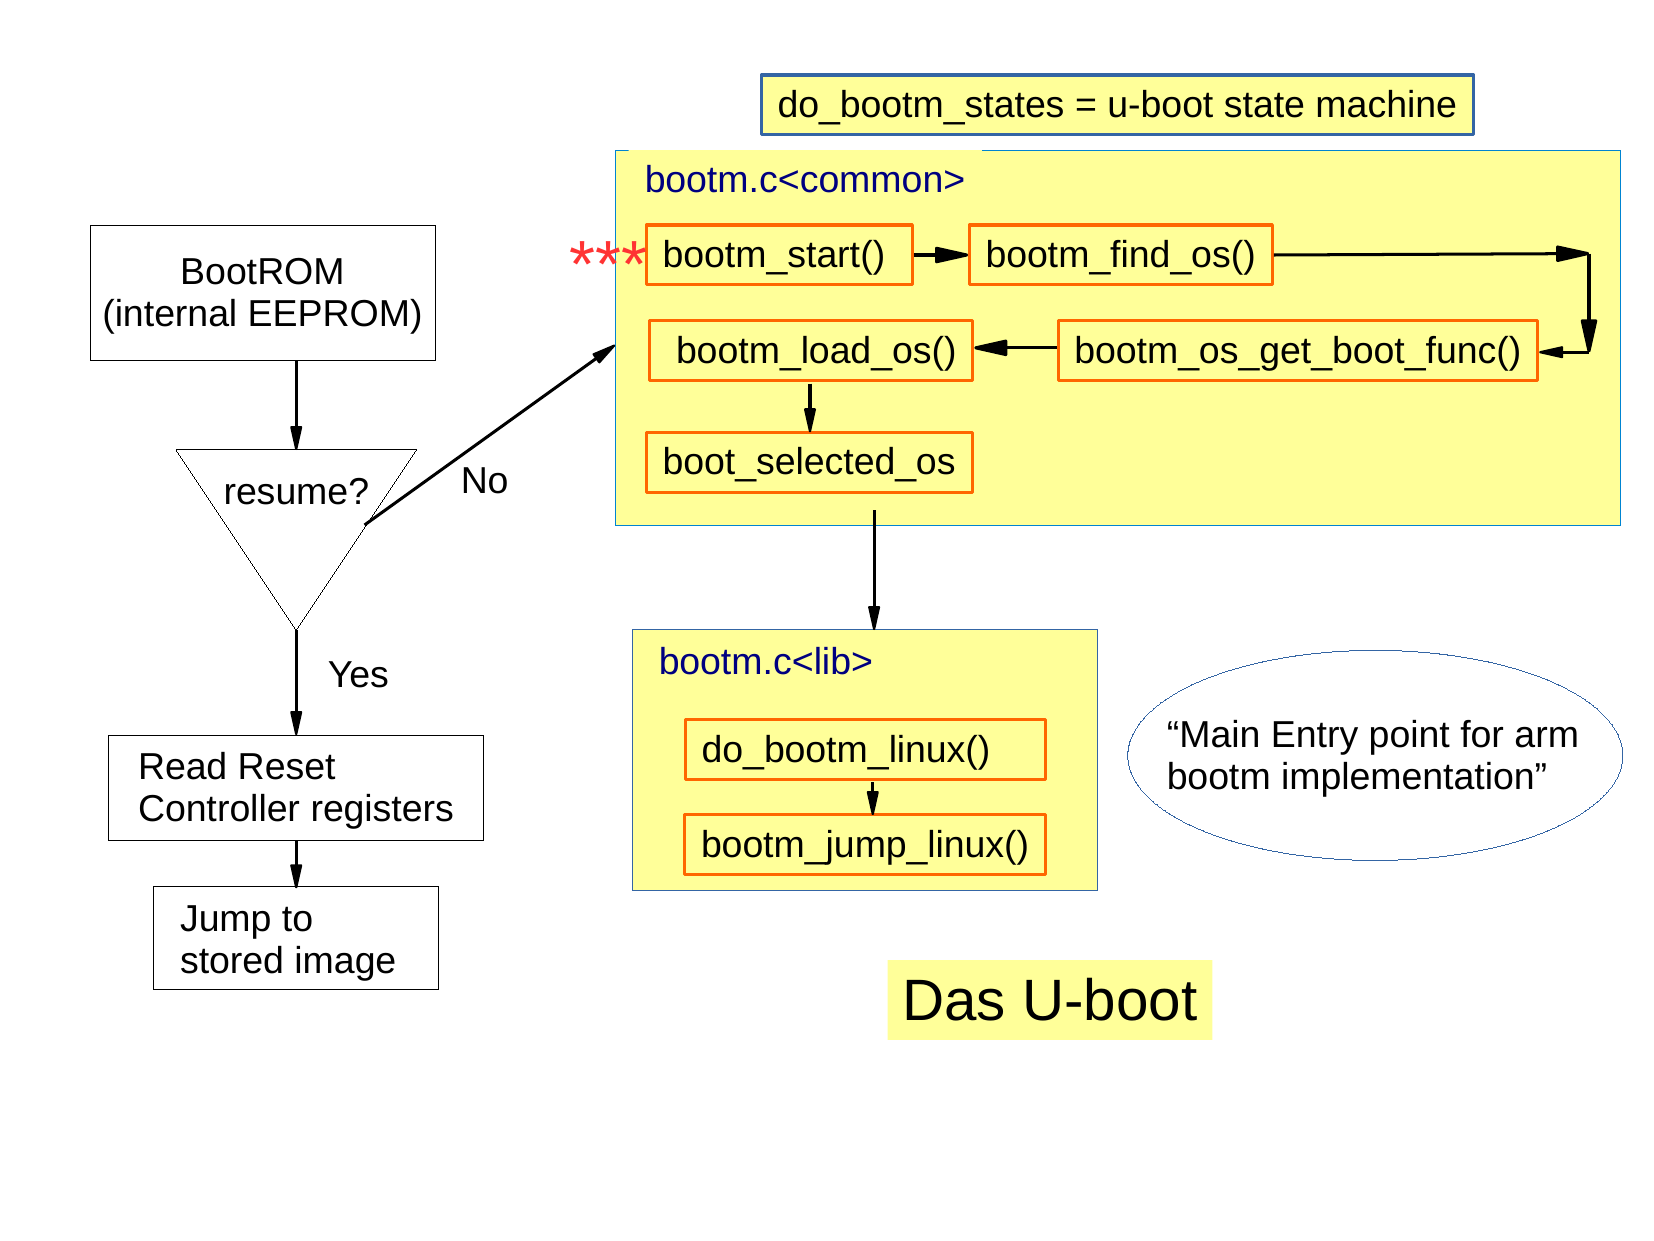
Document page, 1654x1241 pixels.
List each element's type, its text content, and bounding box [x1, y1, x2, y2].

text_box [615, 150, 1621, 526]
text_box Yes [311, 645, 406, 705]
text_box bootm_os_get_boot_func() [1058, 320, 1538, 381]
text_box bootm.c<lib> [644, 632, 889, 690]
text_box bootm_start() [666, 225, 913, 285]
text_box boot_selected_os [646, 432, 973, 493]
text_box Read Reset Controller registers [121, 736, 471, 839]
text_box do_bootm_states = u-boot state machine [761, 75, 1474, 135]
text_box Das U-boot [887, 960, 1213, 1040]
text_box No [444, 450, 526, 511]
text_box resume? [207, 462, 386, 564]
text_box BootROM (internal EEPROM) [90, 225, 436, 361]
text_box “Main Entry point for arm bootm implementation” [1141, 706, 1595, 805]
text_box bootm_find_os() [969, 225, 1273, 285]
text_box do_bootm_linux() [685, 719, 1046, 780]
text_box Jump to stored image [163, 888, 429, 991]
text_box bootm_load_os() [649, 320, 973, 381]
text_box bootm_jump_linux() [684, 814, 1046, 875]
text_box *** [551, 216, 666, 312]
text_box bootm.c<common> [628, 150, 982, 210]
text_box [632, 629, 1098, 891]
